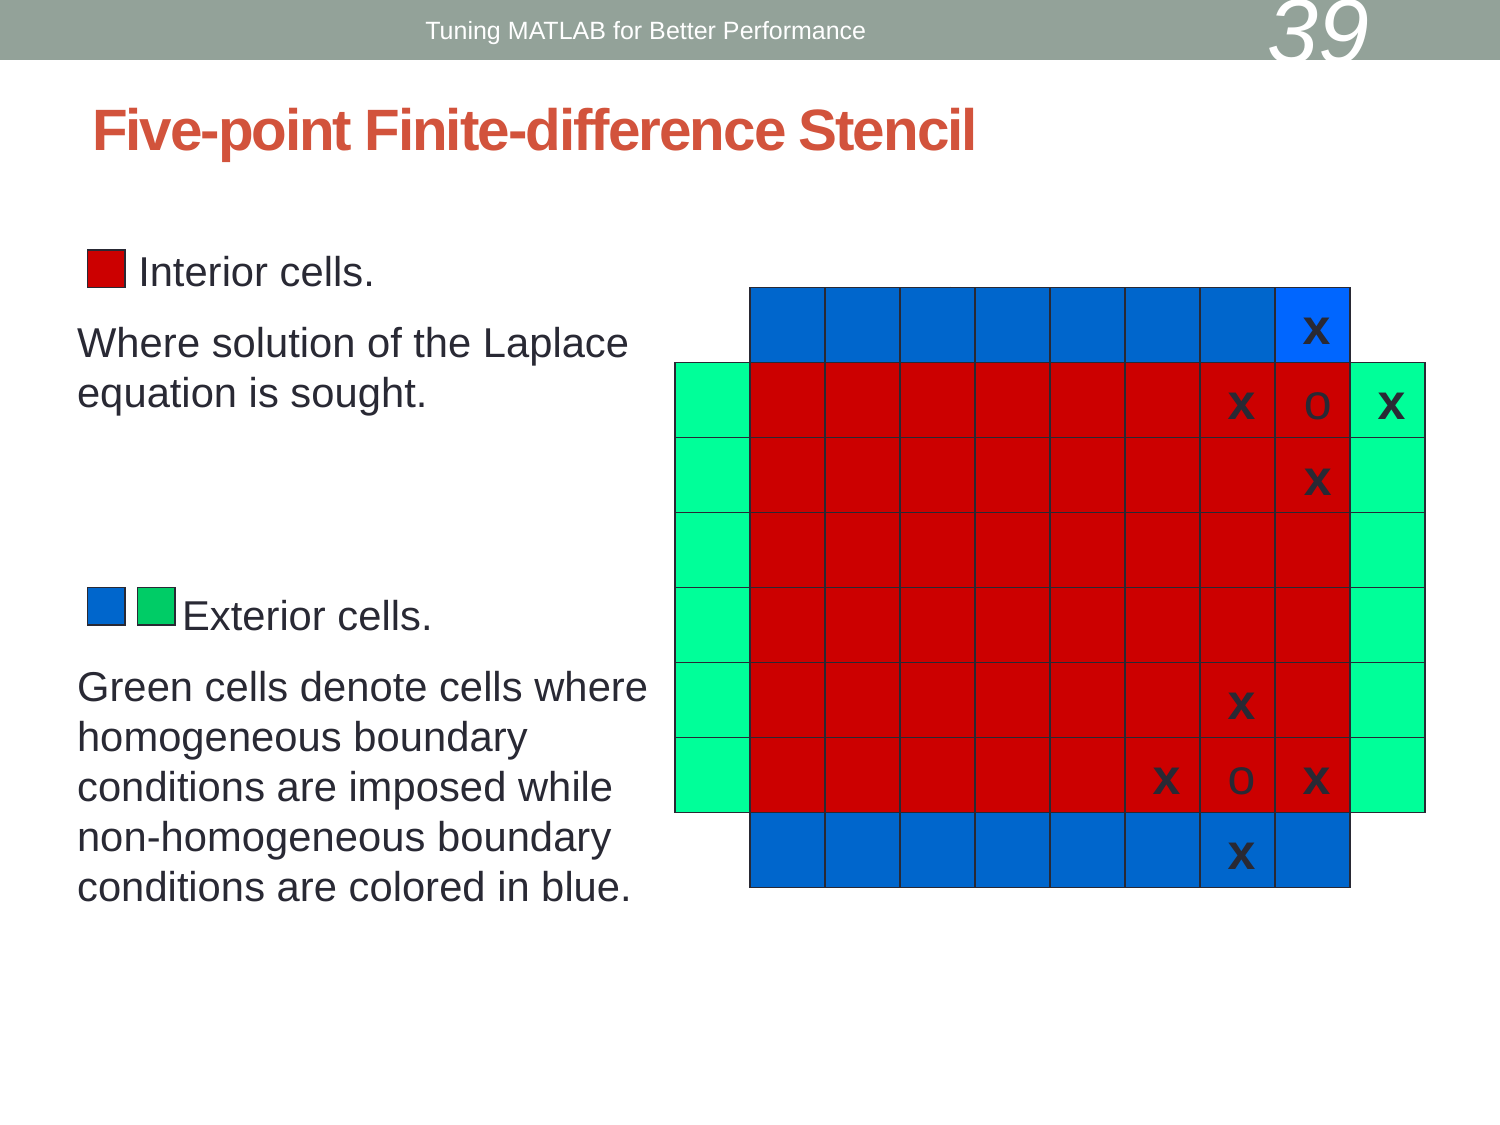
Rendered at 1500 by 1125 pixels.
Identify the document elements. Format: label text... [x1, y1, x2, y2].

text_box x [1275, 737, 1350, 813]
text_box o [1274, 362, 1350, 438]
text_box Exterior cells. Green cells denote cells where homogeneous boundary conditions are imposed while non-homogeneous boundary conditions are colored in blue. [62, 581, 675, 918]
text_box [674, 287, 1425, 888]
text_box x [1274, 438, 1349, 512]
text_box x [1350, 362, 1425, 438]
text_box o [1199, 737, 1275, 813]
text_box x [1199, 813, 1275, 888]
text_box x [1274, 287, 1350, 362]
text_box [87, 587, 125, 625]
text_box x [1199, 362, 1274, 438]
title Five-point Finite-difference Stencil [77, 66, 1357, 188]
text_box [137, 587, 175, 625]
text_box [87, 249, 125, 288]
text_box Interior cells. Where solution of the Laplace equation is sought. [62, 237, 650, 424]
text_box x [1199, 662, 1275, 737]
slide_number <number> [1252, 0, 1428, 54]
text_box x [1124, 737, 1199, 813]
footer Tuning MATLAB for Better Performance [410, 3, 1086, 57]
